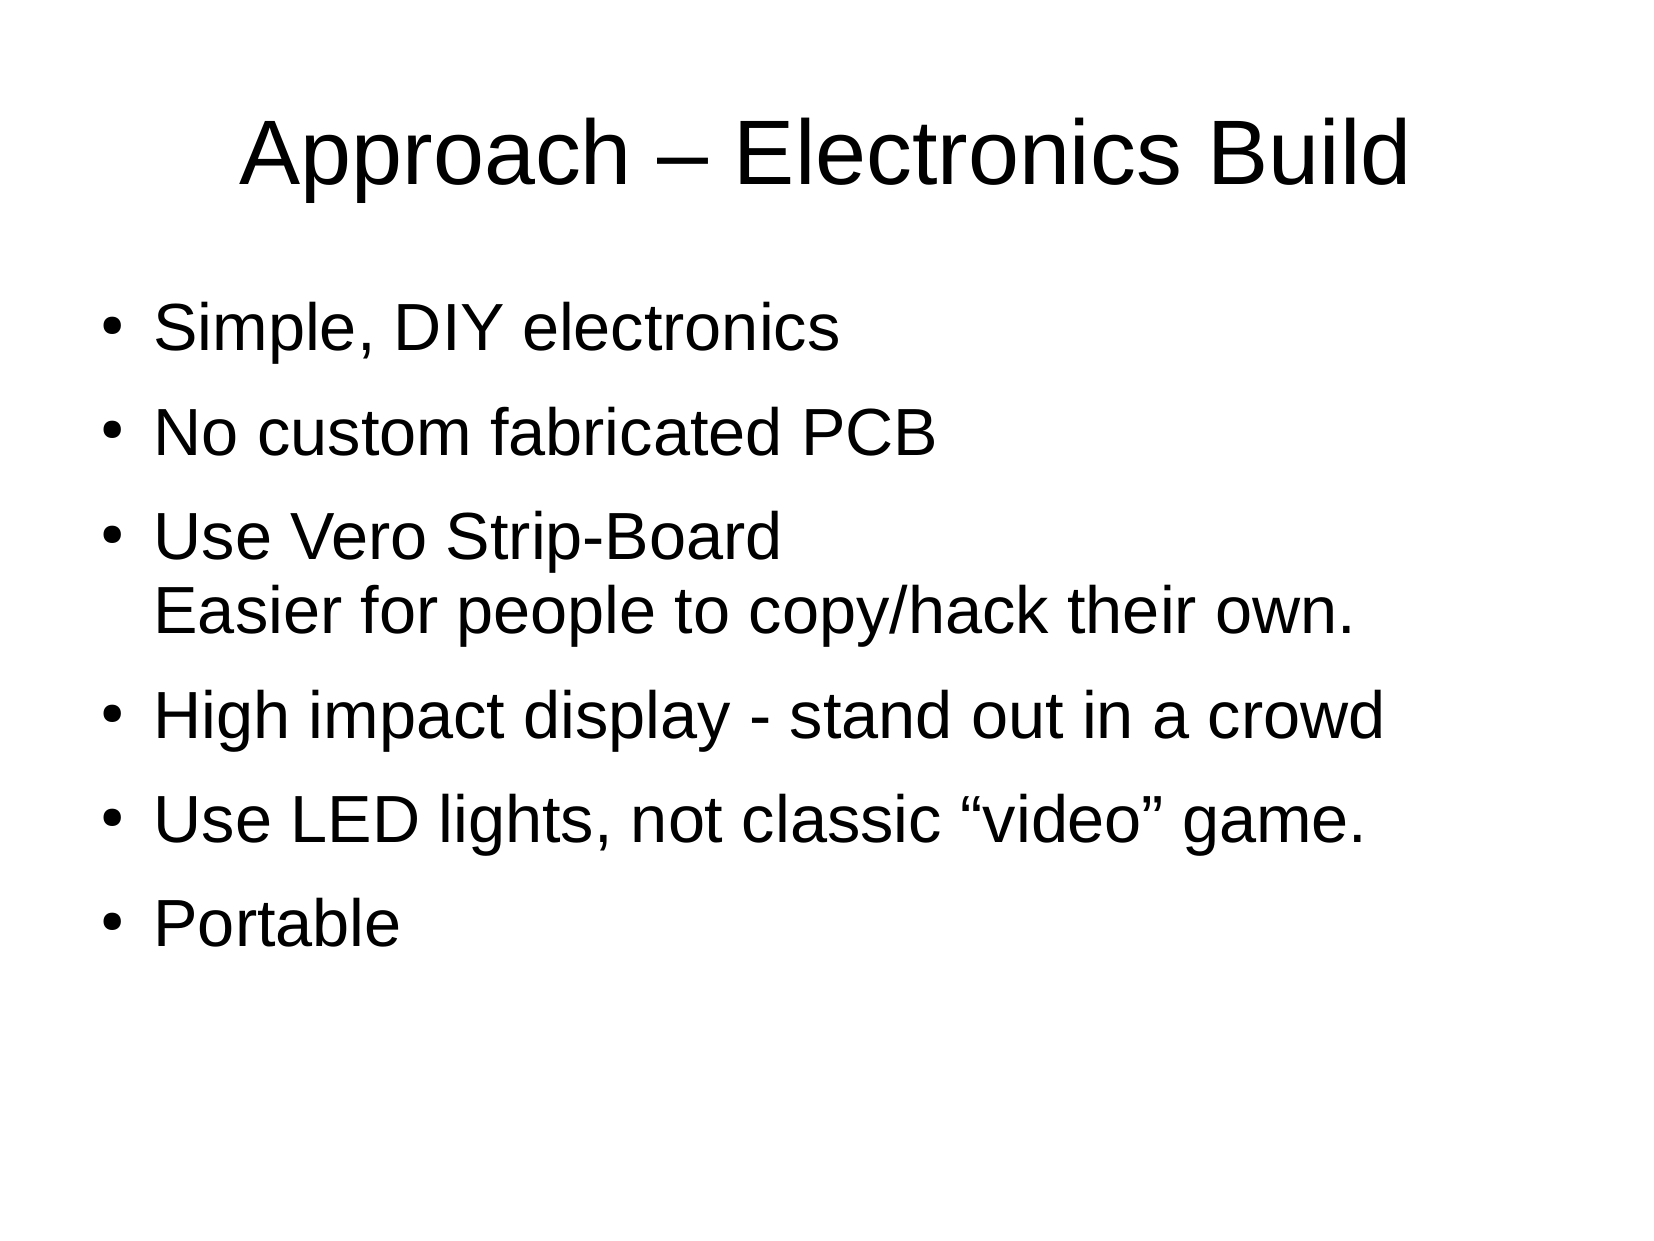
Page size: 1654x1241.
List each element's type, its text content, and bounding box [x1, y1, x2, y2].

title Approach – Electronics Build [82, 49, 1571, 257]
list Simple, DIY electronics No custom fabricated PCB Use Vero Strip-Board Easier for people to copy/hack their own. High impact display - stand out in a crowd Use LED lights, not classic “video” game. Portable [82, 290, 1571, 1010]
